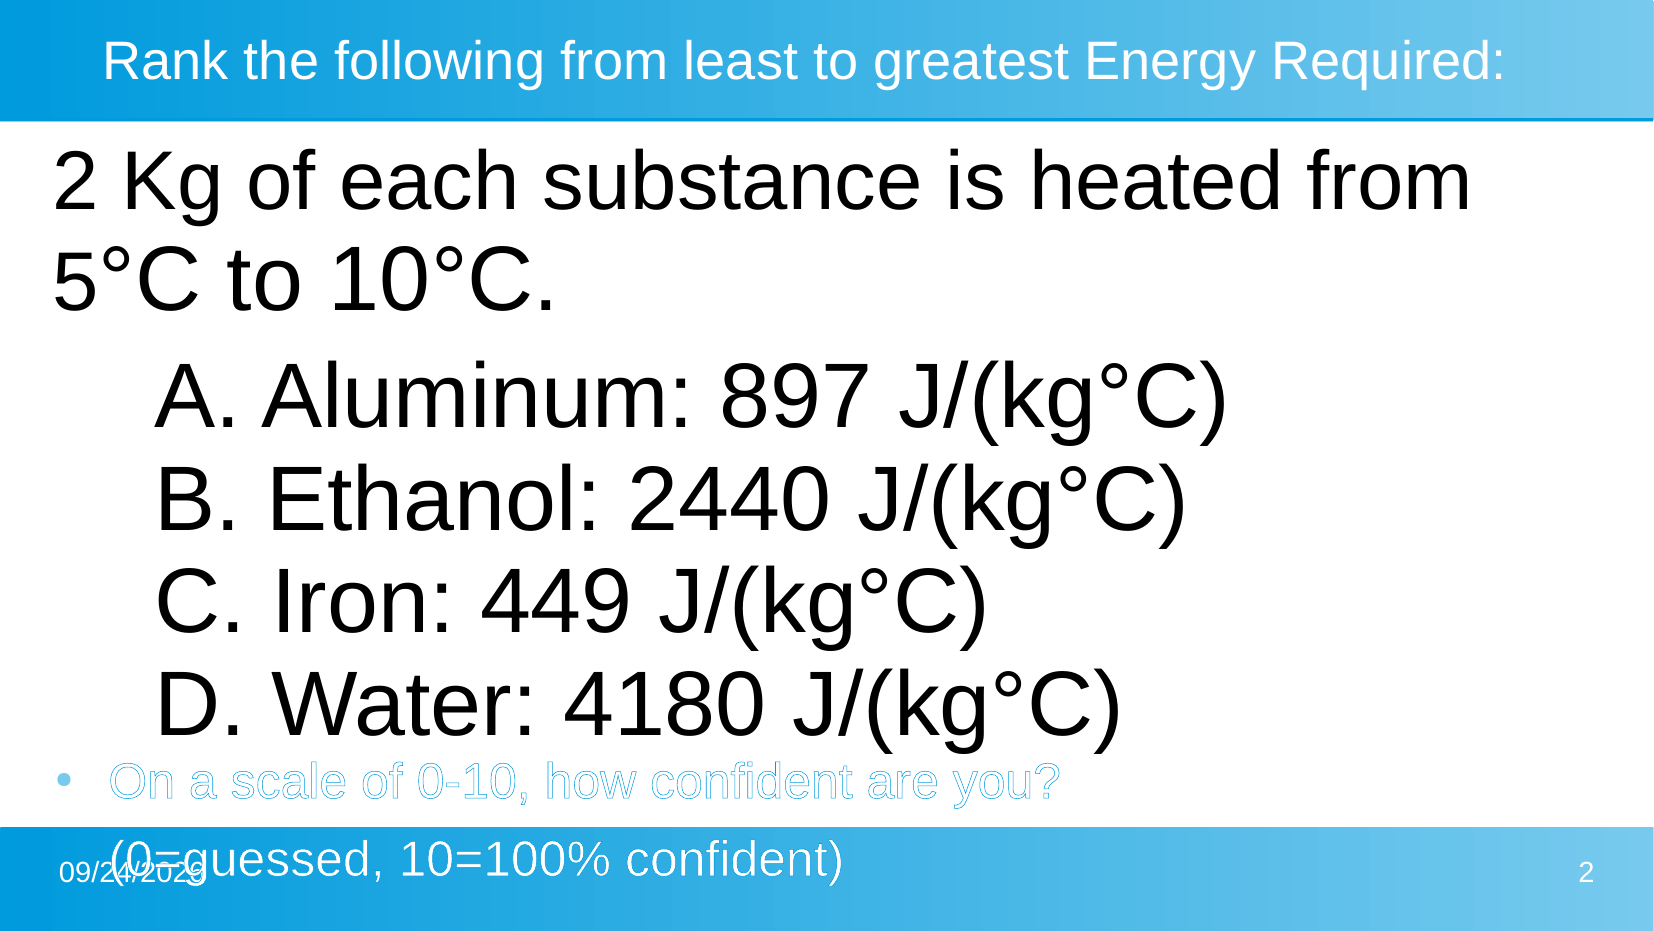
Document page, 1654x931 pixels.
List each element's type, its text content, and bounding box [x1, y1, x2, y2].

title Rank the following from least to greatest Energy Required: [37, 0, 1573, 122]
text_box 2 Kg of each substance is heated from 5°C to 10°C. [37, 127, 1613, 338]
list On a scale of 0-10, how confident are you? (0=guessed, 10=100% confident) [37, 865, 1573, 931]
text_box A. Aluminum: 897 J/(kg°C) B. Ethanol: 2440 J/(kg°C) C. Iron: 449 J/(kg°C) D. Water: 4180 J/(kg°C) [37, 338, 1613, 865]
